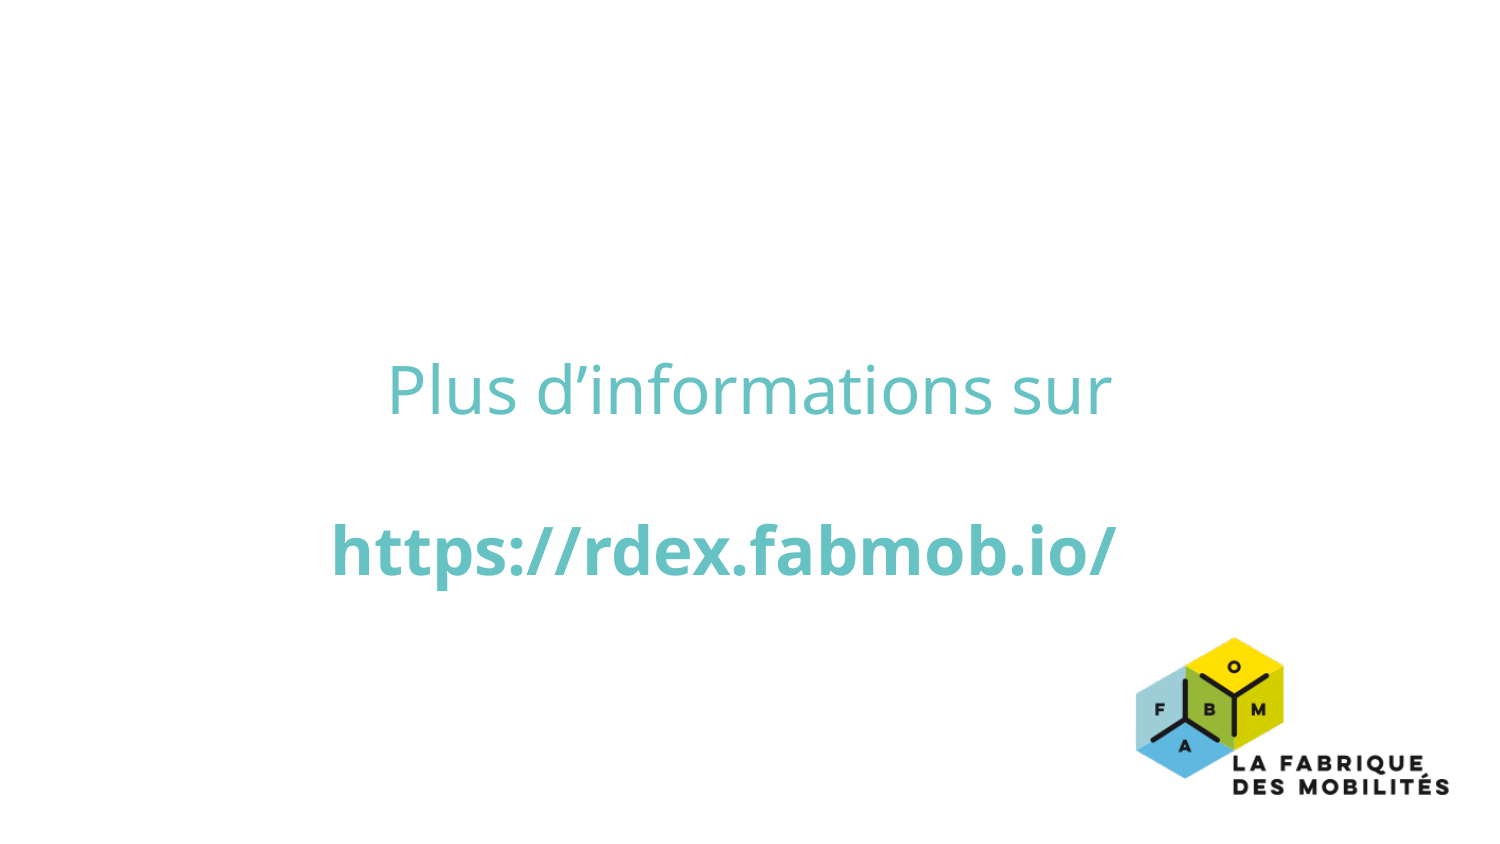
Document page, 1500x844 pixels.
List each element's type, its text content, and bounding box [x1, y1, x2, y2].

title Plus d’informations sur https://rdex.fabmob.io/ [51, 332, 1449, 511]
picture [1133, 635, 1451, 796]
